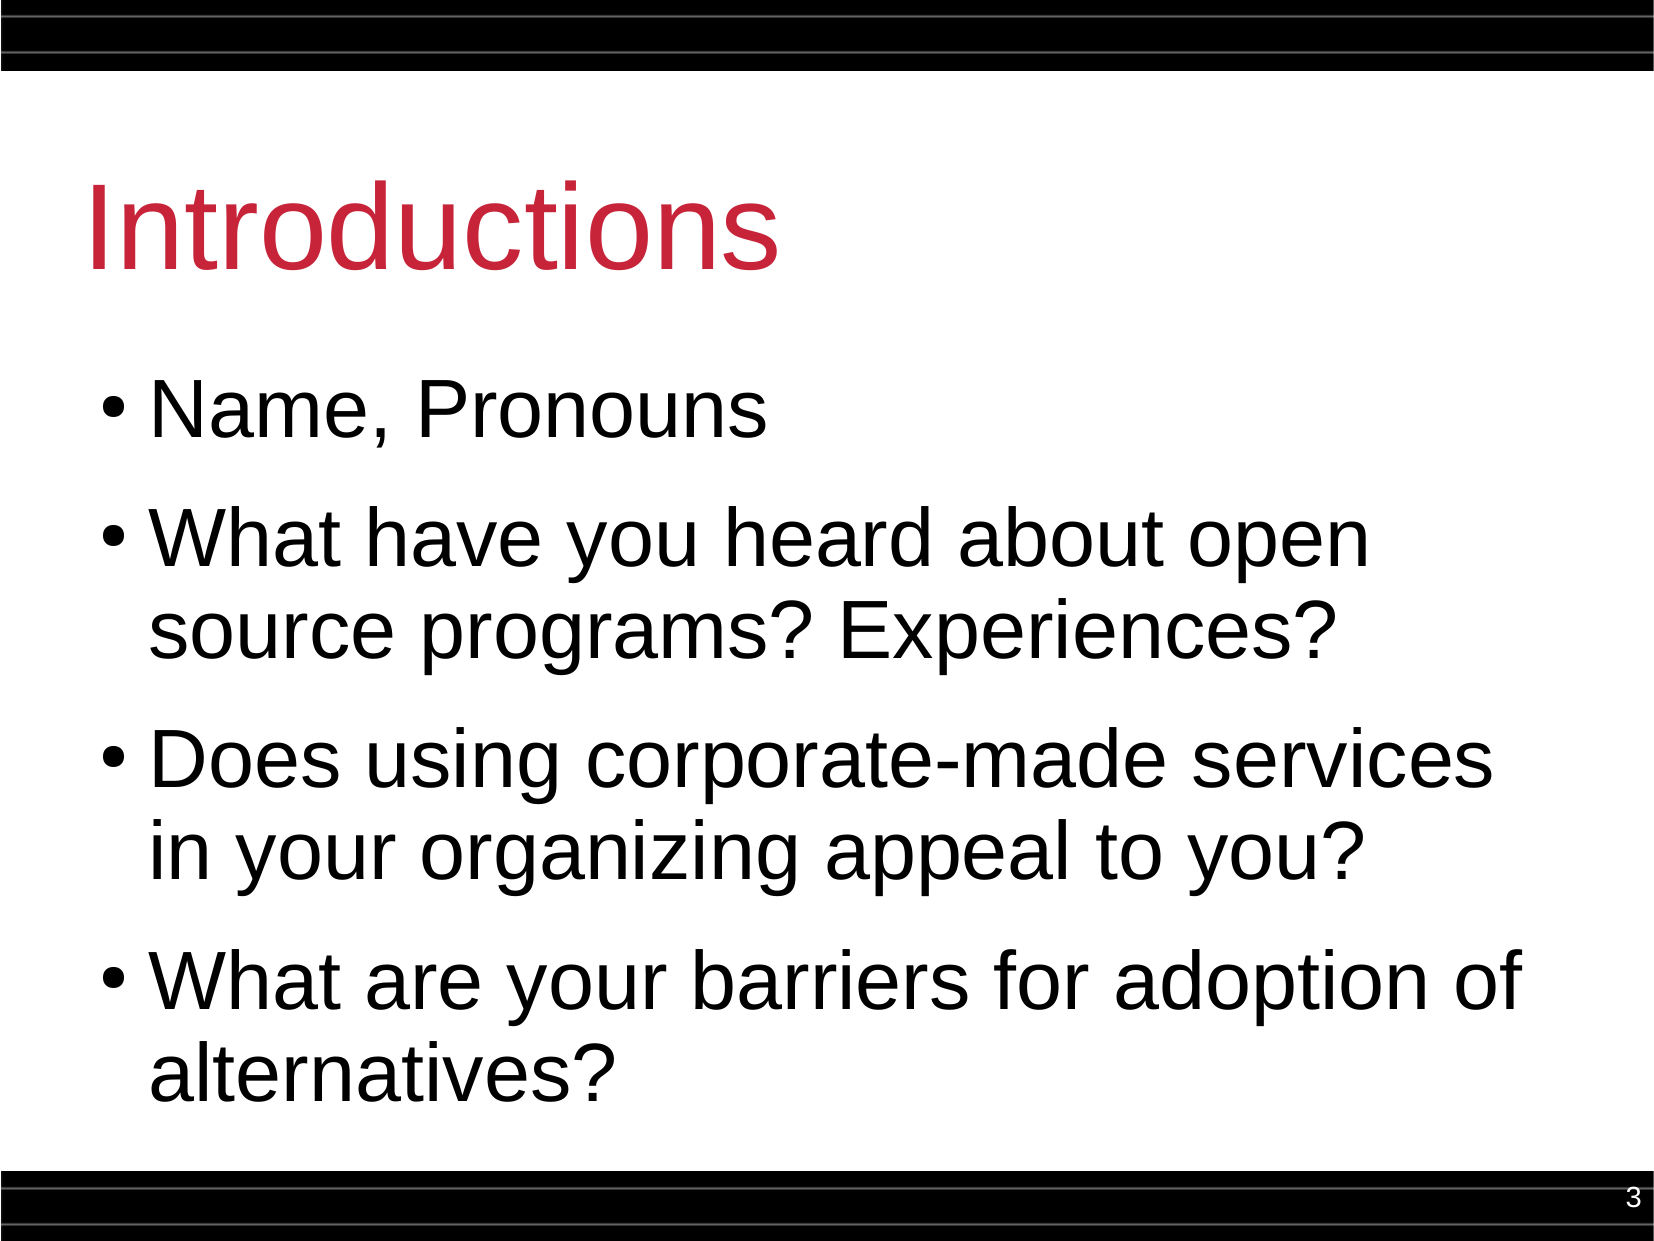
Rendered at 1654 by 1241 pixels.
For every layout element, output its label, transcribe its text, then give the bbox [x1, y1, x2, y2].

title Introductions [82, 123, 1571, 331]
picture [1, 1171, 1654, 1241]
picture [1, 0, 1654, 71]
list Name, Pronouns What have you heard about open source programs? Experiences? Does using corporate-made services in your organizing appeal to you? What are your barriers for adoption of alternatives? [82, 362, 1571, 1134]
